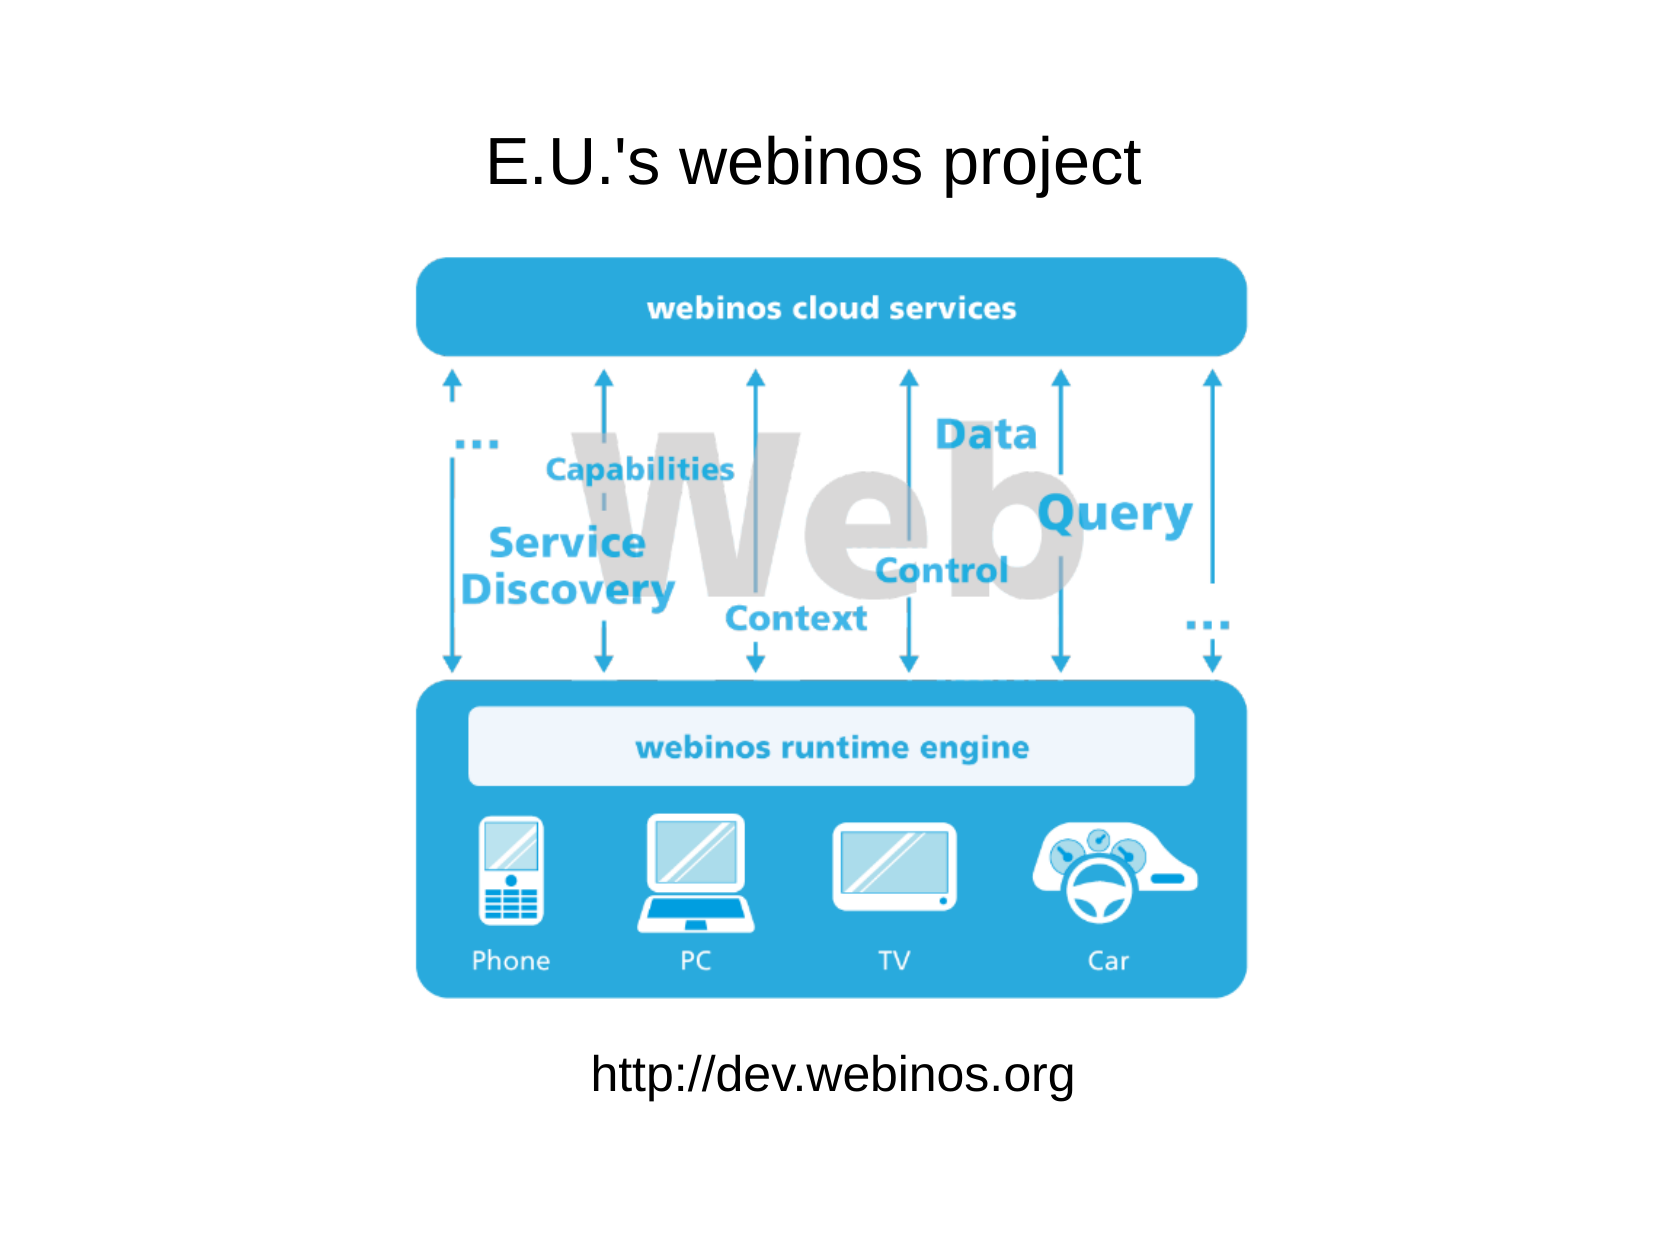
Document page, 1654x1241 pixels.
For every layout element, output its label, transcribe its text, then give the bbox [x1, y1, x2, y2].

picture [345, 224, 1308, 1044]
title E.U.'s webinos project [82, 49, 1571, 257]
text_box http://dev.webinos.org [369, 1022, 1297, 1126]
